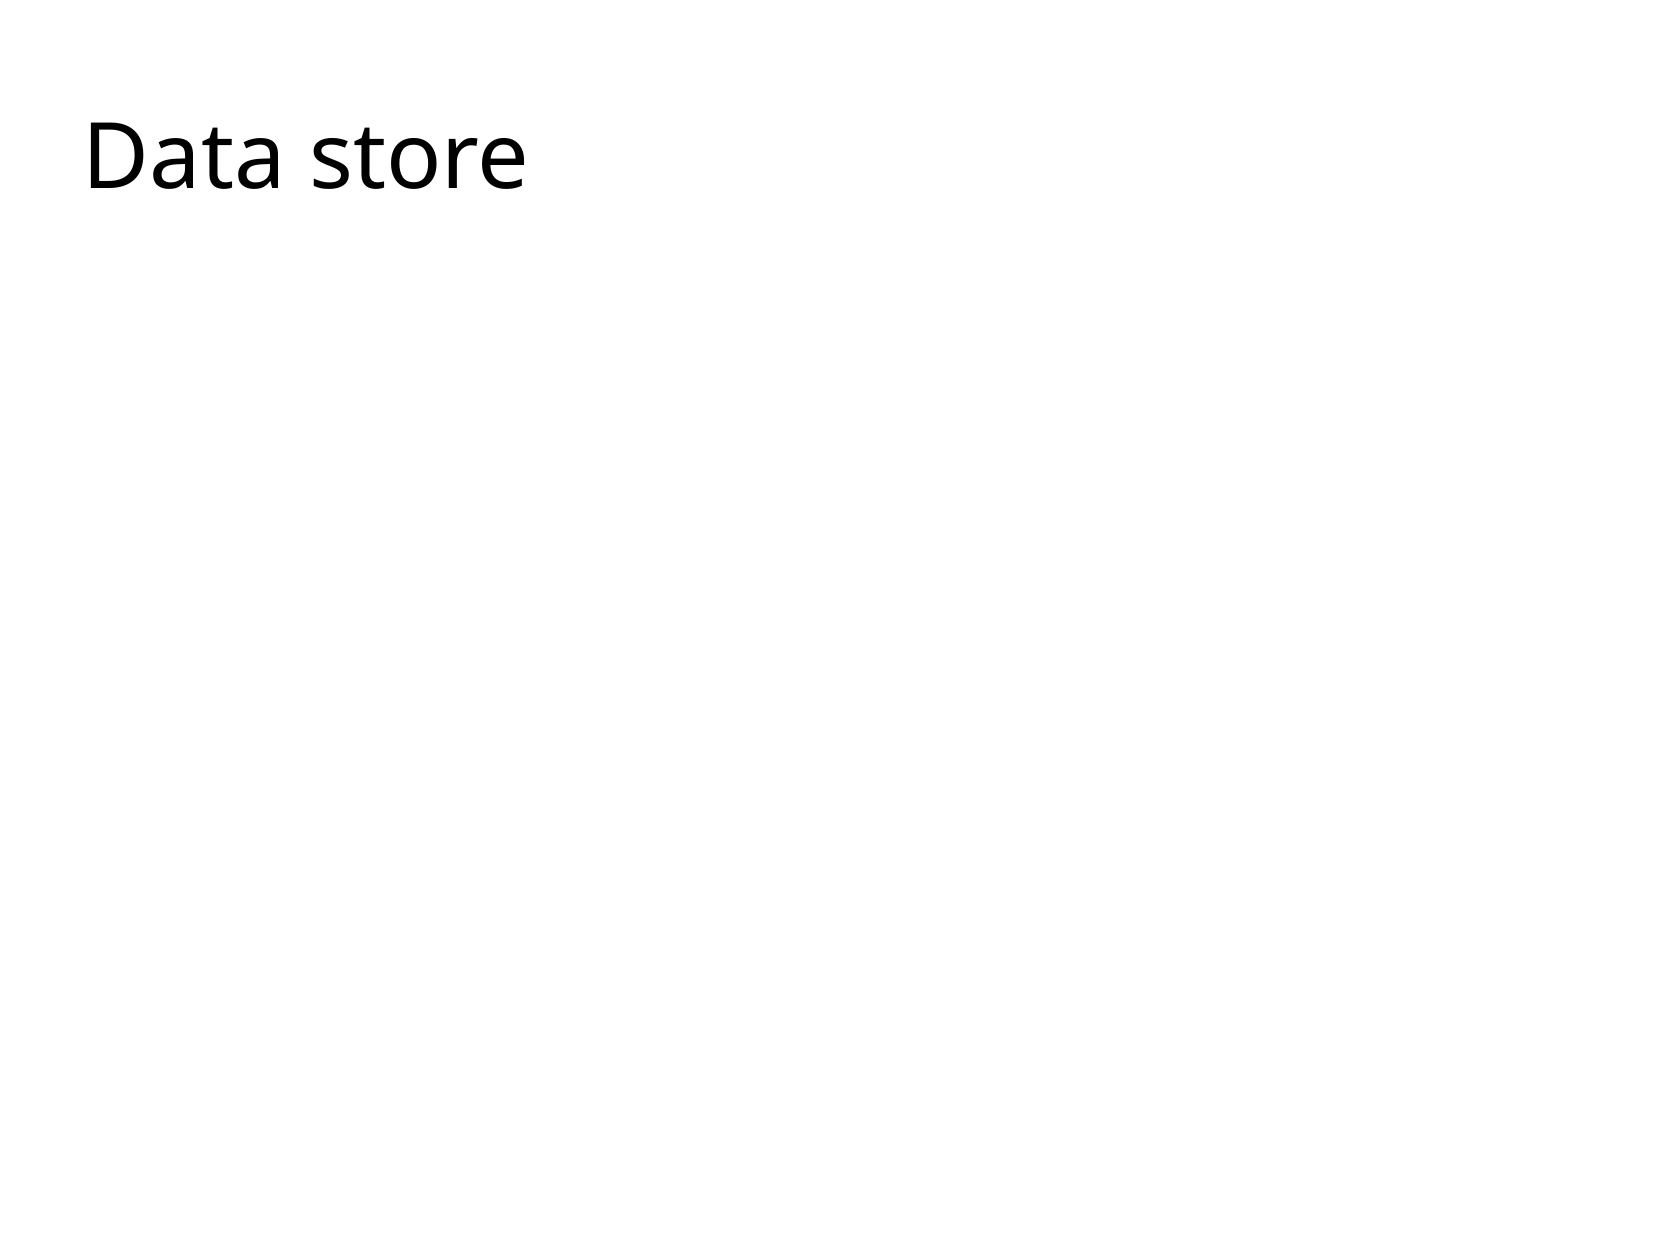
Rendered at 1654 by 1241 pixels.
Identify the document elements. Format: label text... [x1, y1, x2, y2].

title Data store [82, 49, 1571, 257]
